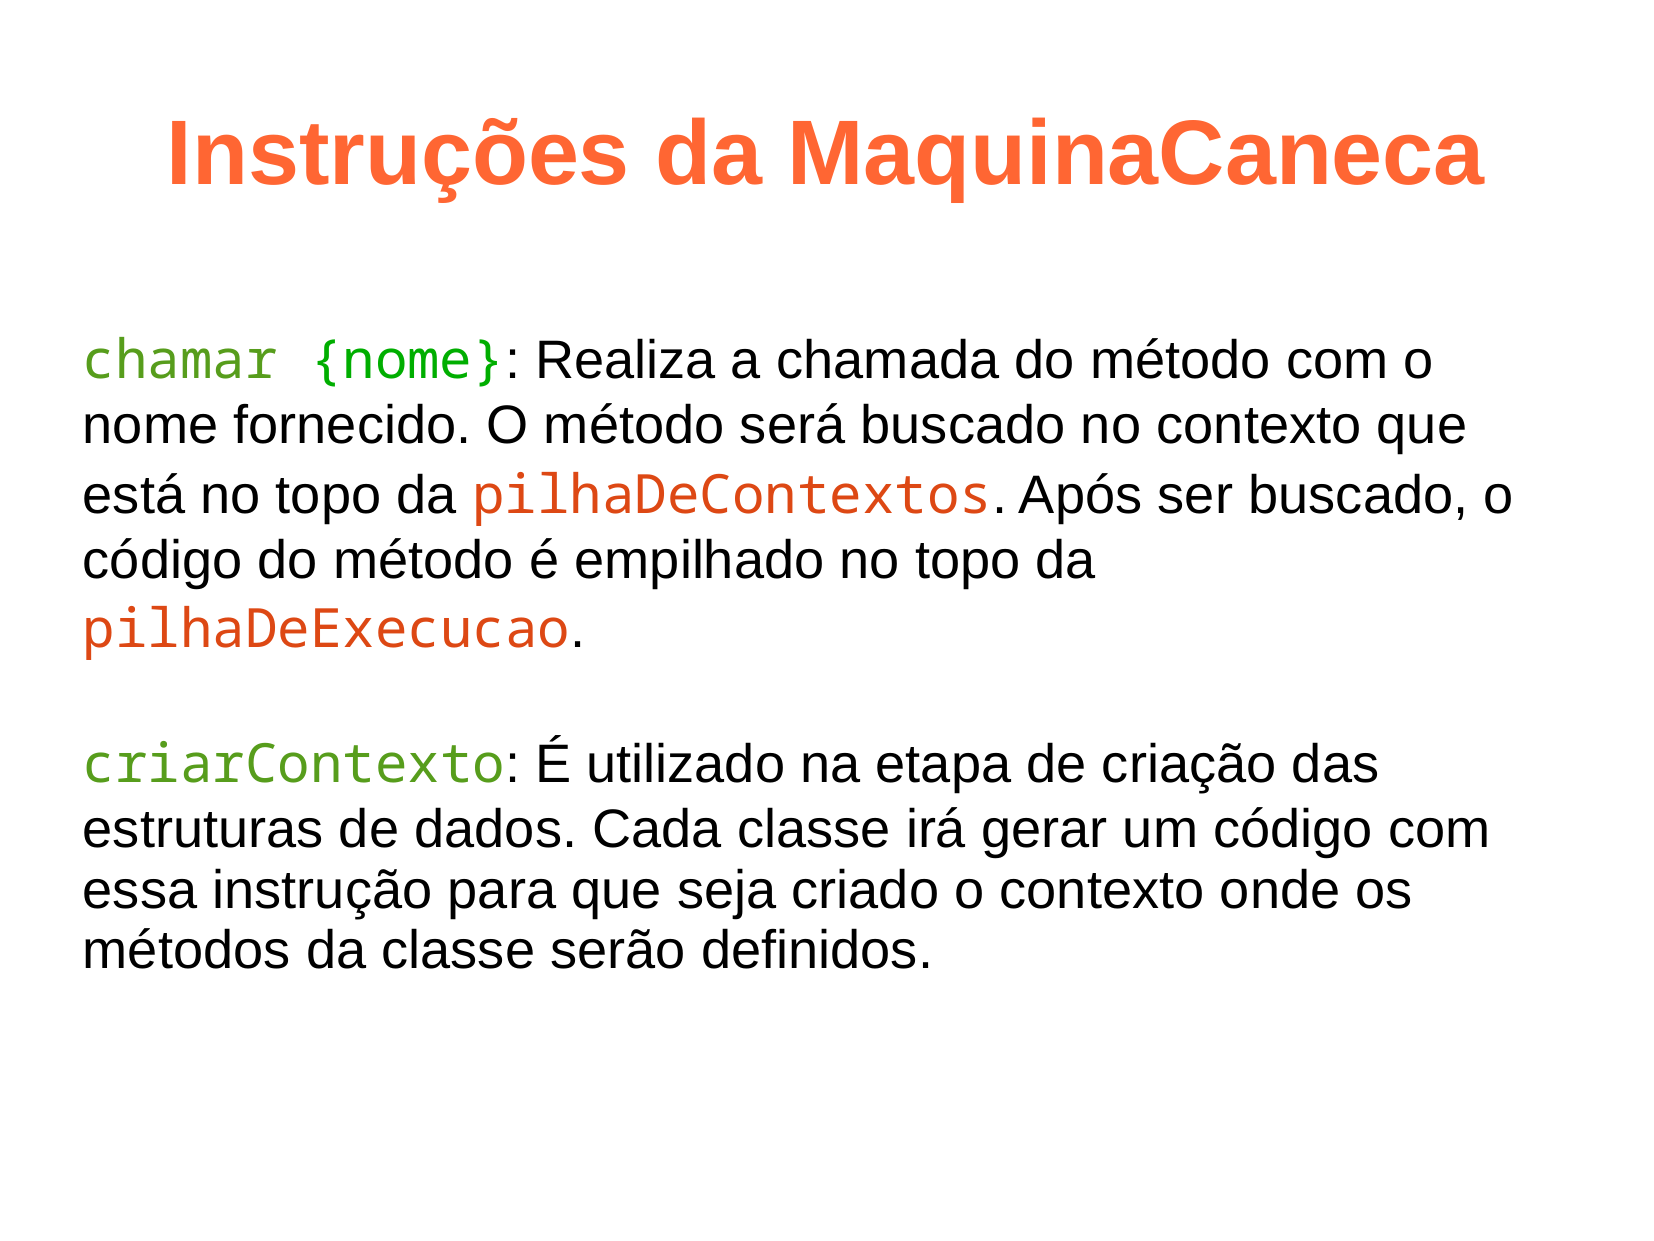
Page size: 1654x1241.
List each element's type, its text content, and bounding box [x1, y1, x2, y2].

title Instruções da MaquinaCaneca [82, 49, 1571, 257]
subtitle chamar {nome}: Realiza a chamada do método com o nome fornecido. O método será buscado no contexto que está no topo da pilhaDeContextos. Após ser buscado, o código do método é empilhado no topo da pilhaDeExecucao. criarContexto: É utilizado na etapa de criação das estruturas de dados. Cada classe irá gerar um código com essa instrução para que seja criado o contexto onde os métodos da classe serão definidos. [82, 290, 1538, 1011]
